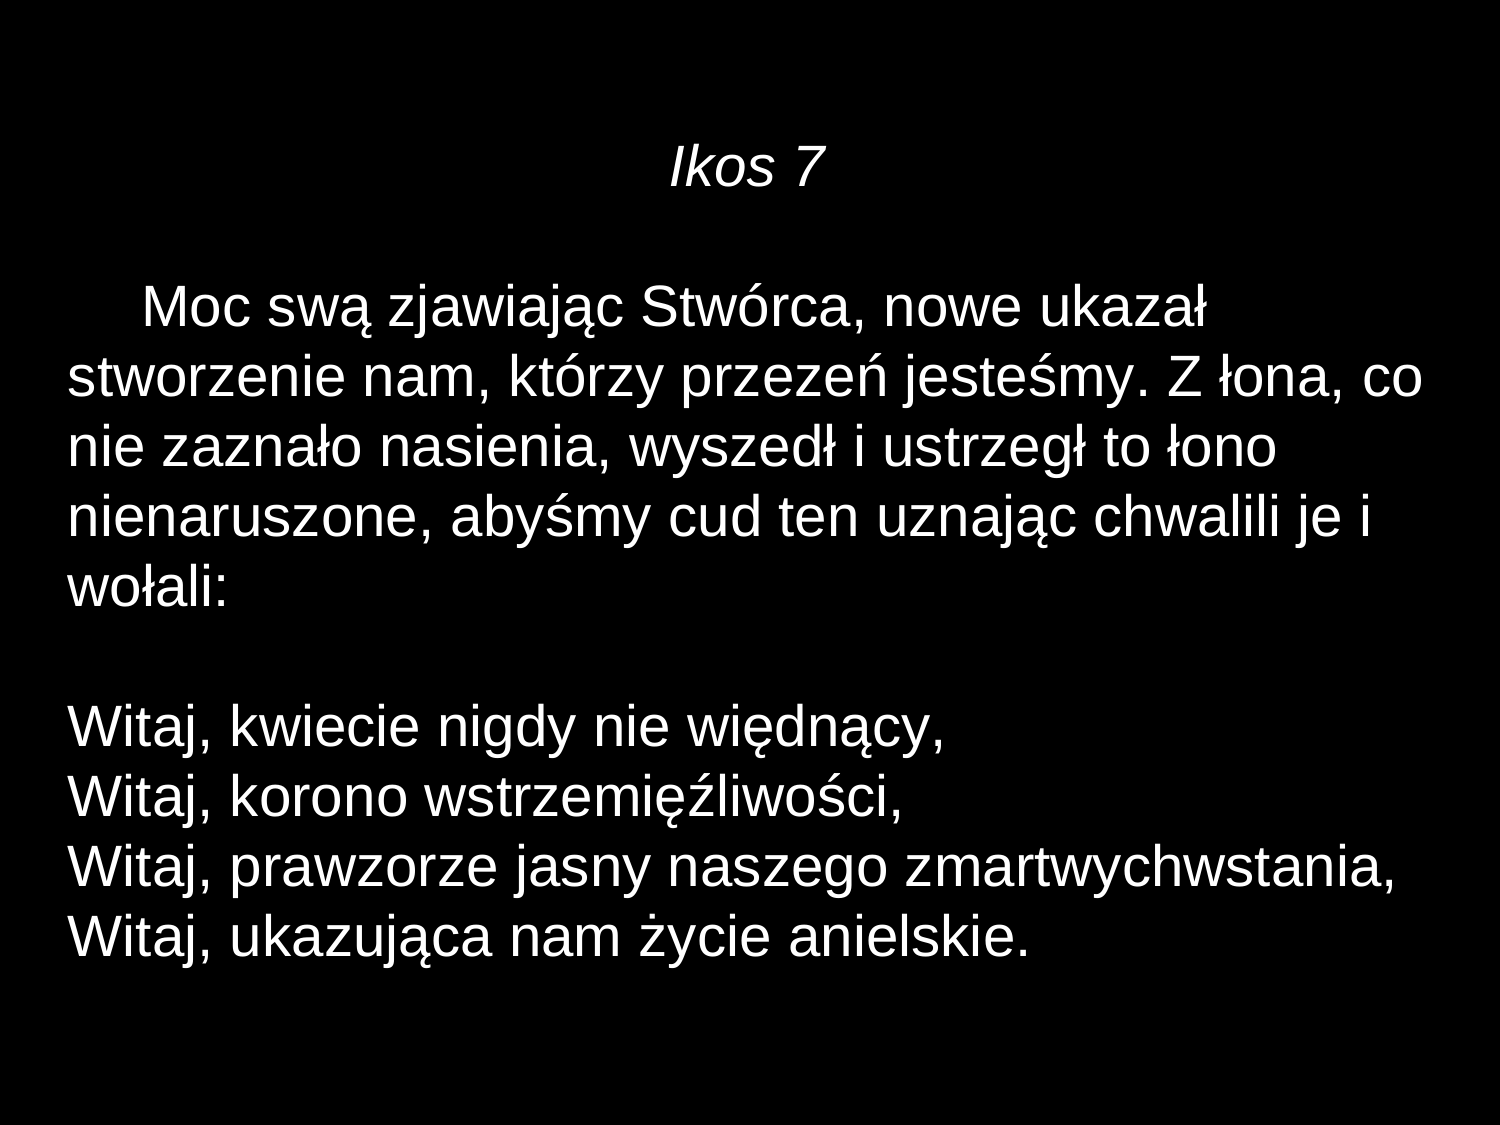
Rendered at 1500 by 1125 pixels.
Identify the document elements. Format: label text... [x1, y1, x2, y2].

text_box Ikos 7 Moc swą zjawiając Stwórca, nowe ukazał stworzenie nam, którzy przezeń jesteśmy. Z łona, co nie zaznało nasienia, wyszedł i ustrzegł to łono nienaruszone, abyśmy cud ten uznając chwalili je i wołali: Witaj, kwiecie nigdy nie więdnący, Witaj, korono wstrzemięźliwości, Witaj, prawzorze jasny naszego zmartwychwstania, Witaj, ukazująca nam życie anielskie. [53, 120, 1483, 976]
